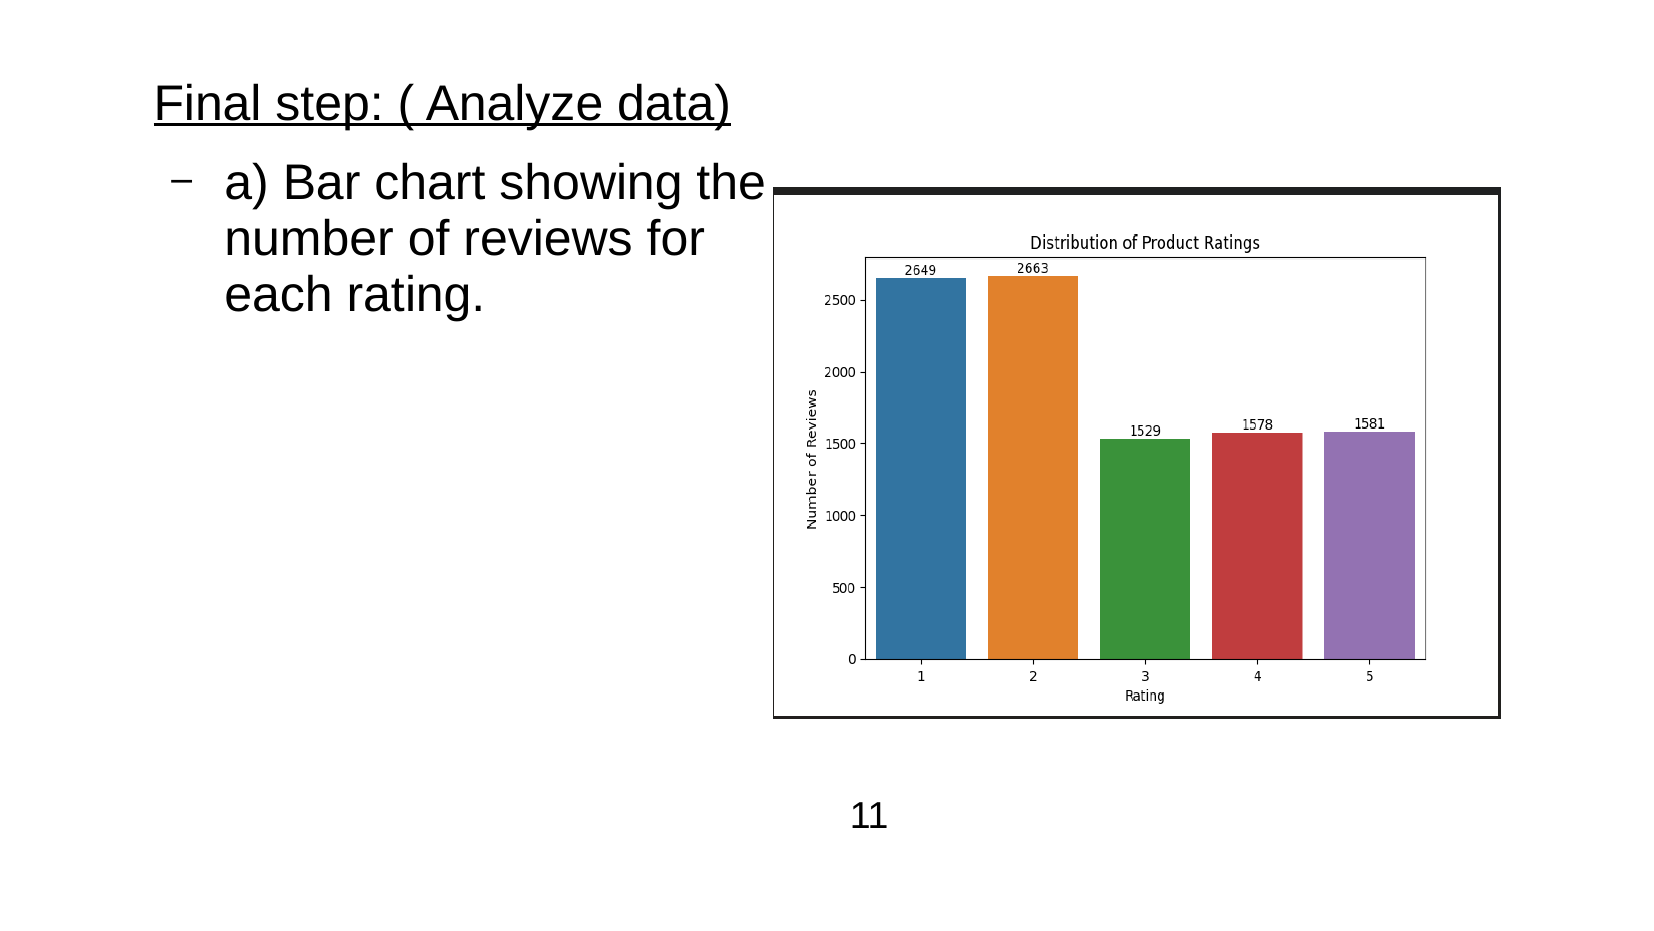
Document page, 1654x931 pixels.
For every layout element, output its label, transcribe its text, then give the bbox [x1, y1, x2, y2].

list Final step: ( Analyze data) a) Bar chart showing the number of reviews for each rating. [82, 75, 788, 758]
picture [773, 187, 1501, 719]
text_box <number> [835, 787, 1088, 858]
